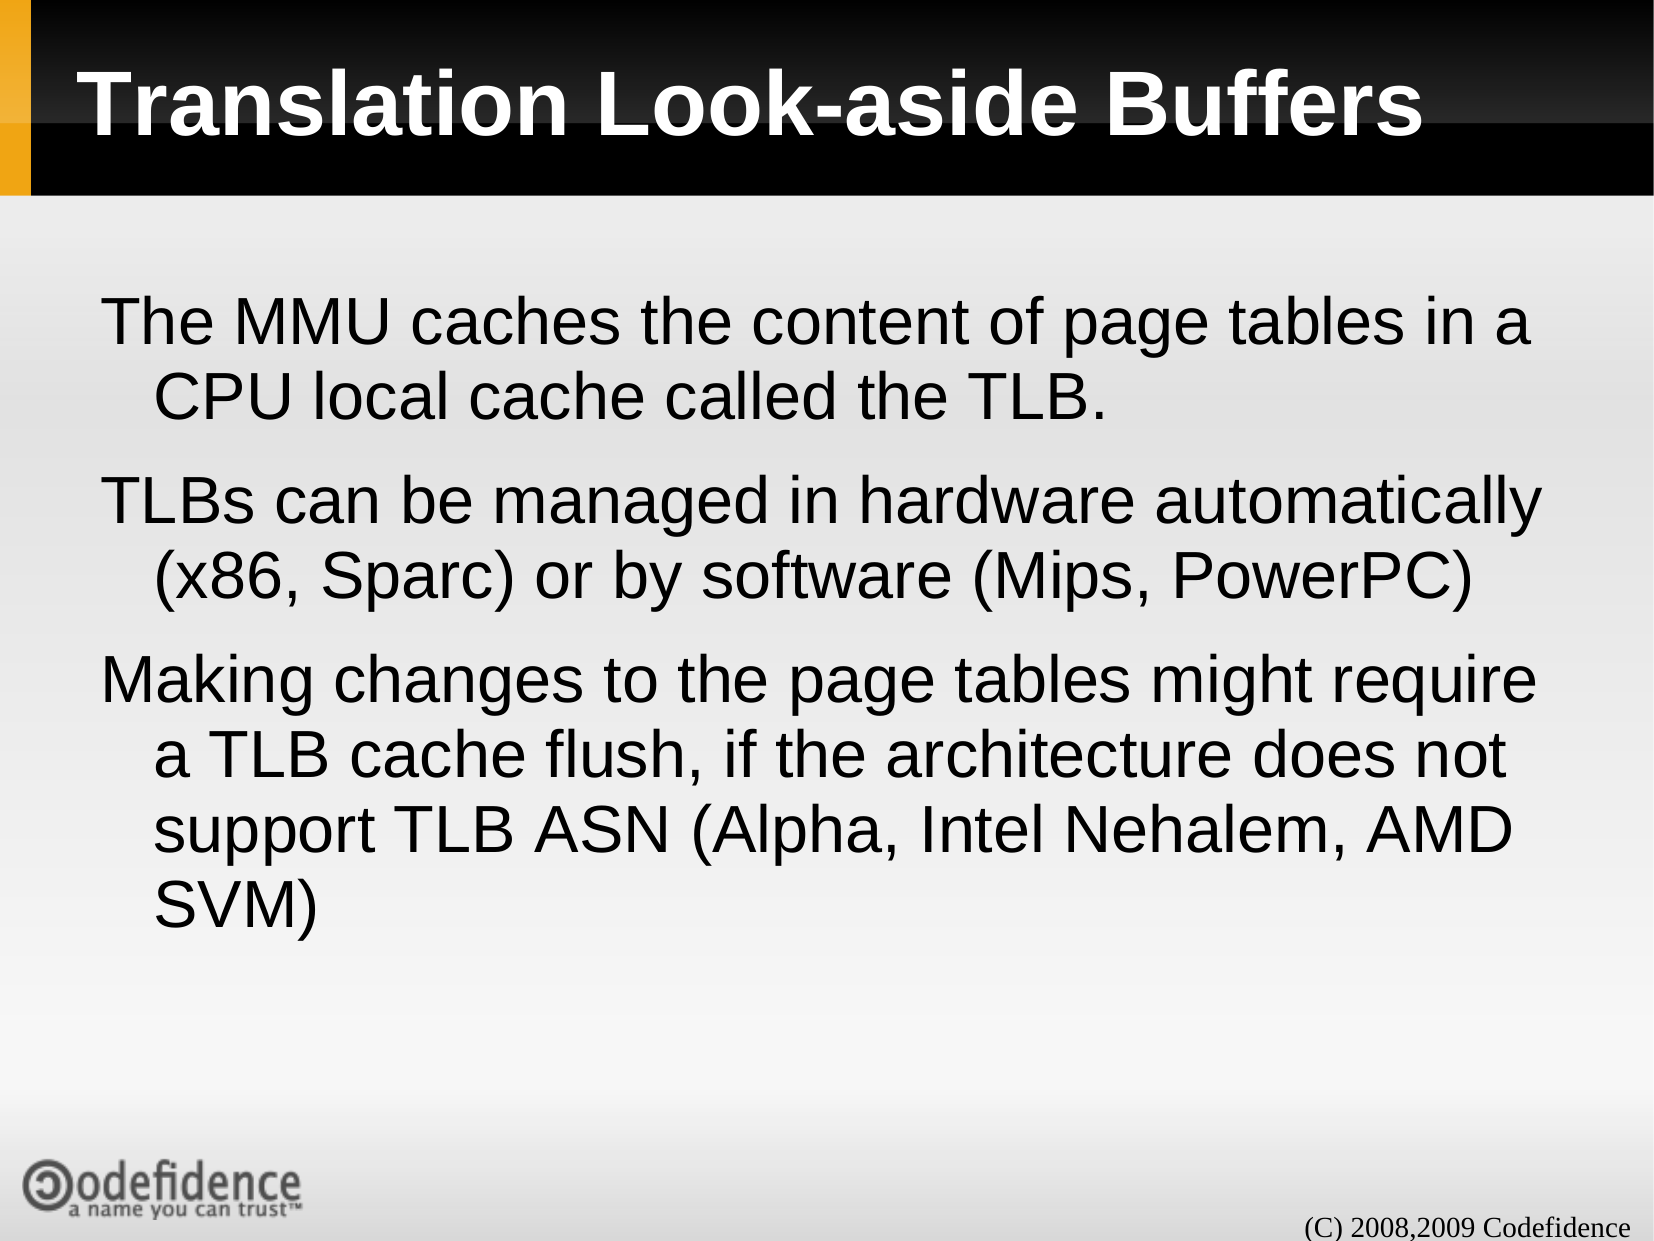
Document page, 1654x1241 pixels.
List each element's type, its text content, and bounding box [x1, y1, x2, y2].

picture [0, 0, 1654, 1241]
list The MMU caches the content of page tables in a CPU local cache called the TLB. TLBs can be managed in hardware automatically (x86, Sparc) or by software (Mips, PowerPC) Making changes to the page tables might require a TLB cache flush, if the architecture does not support TLB ASN (Alpha, Intel Nehalem, AMD SVM) [82, 284, 1571, 1103]
title Translation Look-aside Buffers [76, 0, 1565, 208]
